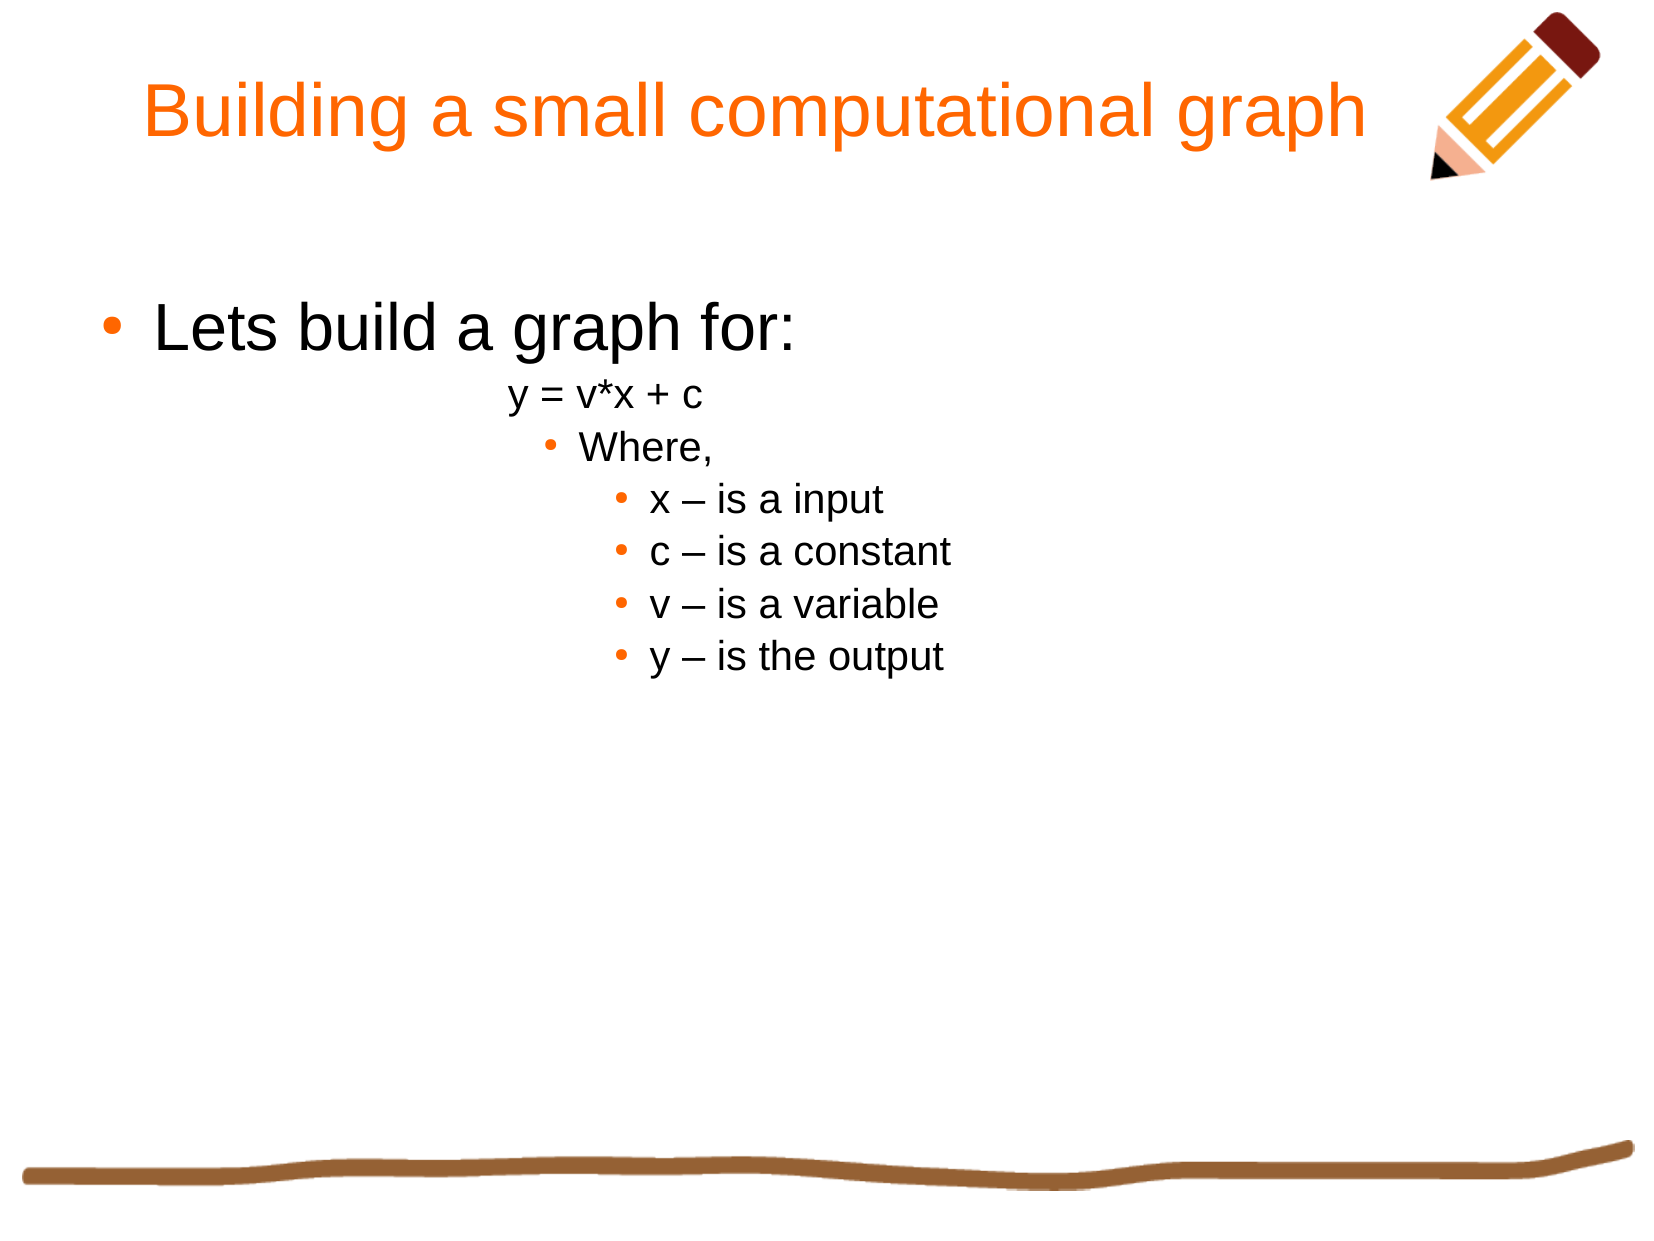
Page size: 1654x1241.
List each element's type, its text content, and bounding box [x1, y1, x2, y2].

picture [1430, 12, 1601, 181]
picture [22, 1140, 1635, 1191]
list Lets build a graph for: y = v*x + c Where, x – is a input c – is a constant v – is a variable y – is the output [82, 290, 1571, 1122]
title Building a small computational graph [82, 49, 1430, 172]
